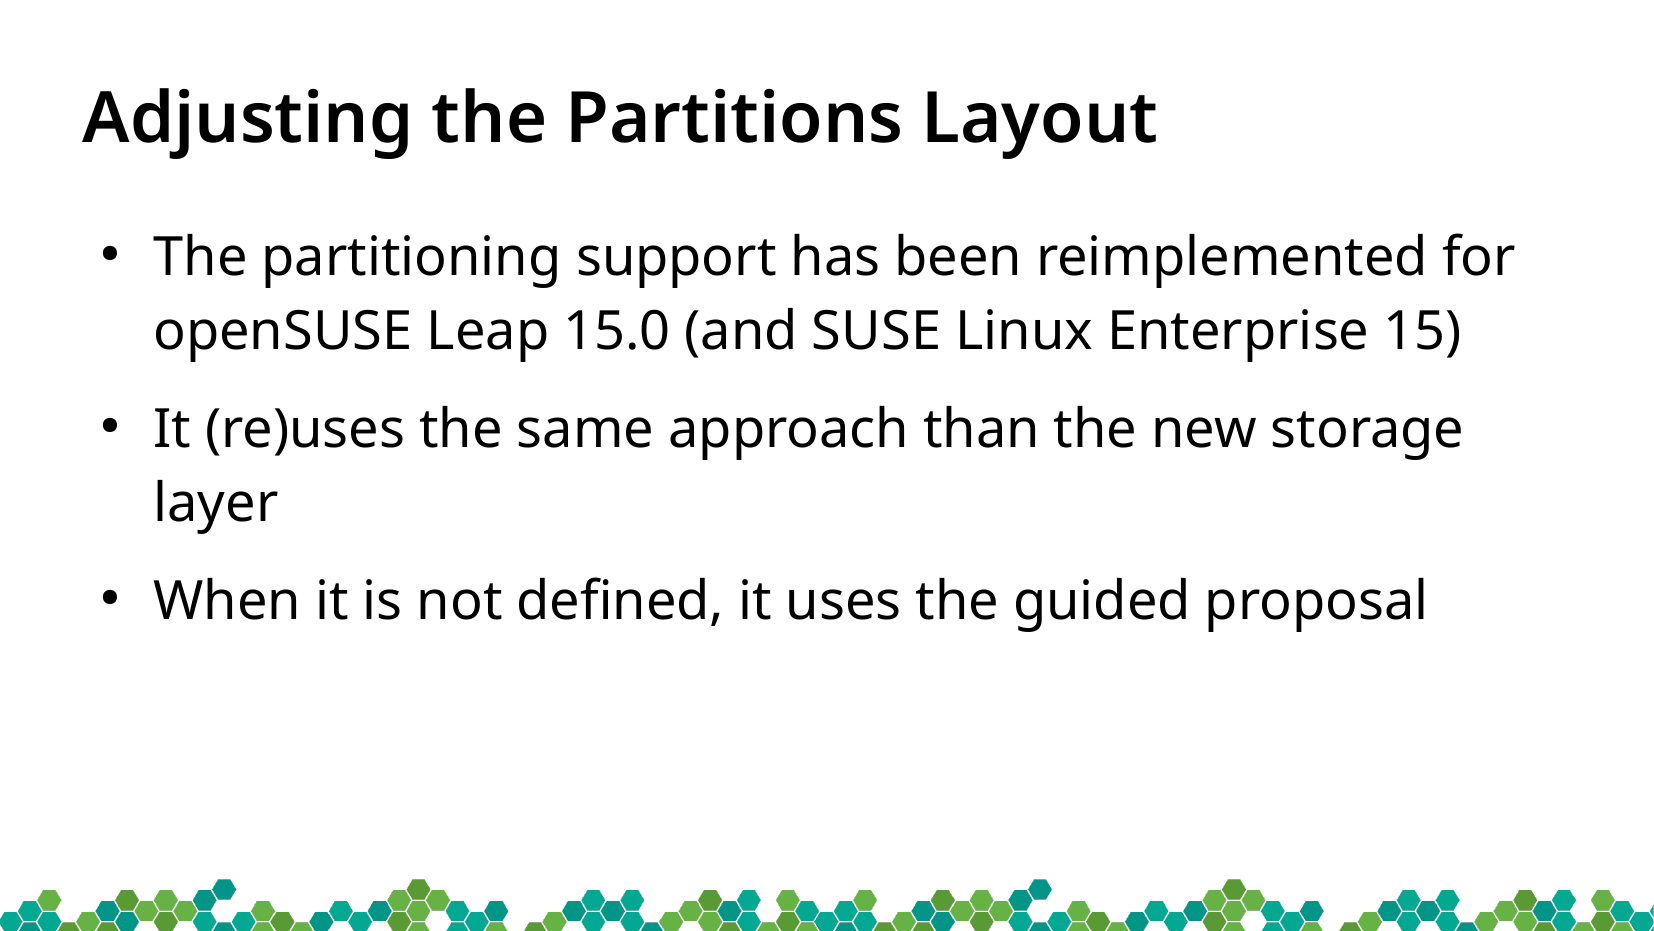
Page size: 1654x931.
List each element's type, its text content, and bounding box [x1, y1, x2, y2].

title Adjusting the Partitions Layout [82, 37, 1571, 193]
list The partitioning support has been reimplemented for openSUSE Leap 15.0 (and SUSE Linux Enterprise 15) It (re)uses the same approach than the new storage layer When it is not defined, it uses the guided proposal [82, 217, 1571, 758]
picture [0, 871, 1654, 931]
